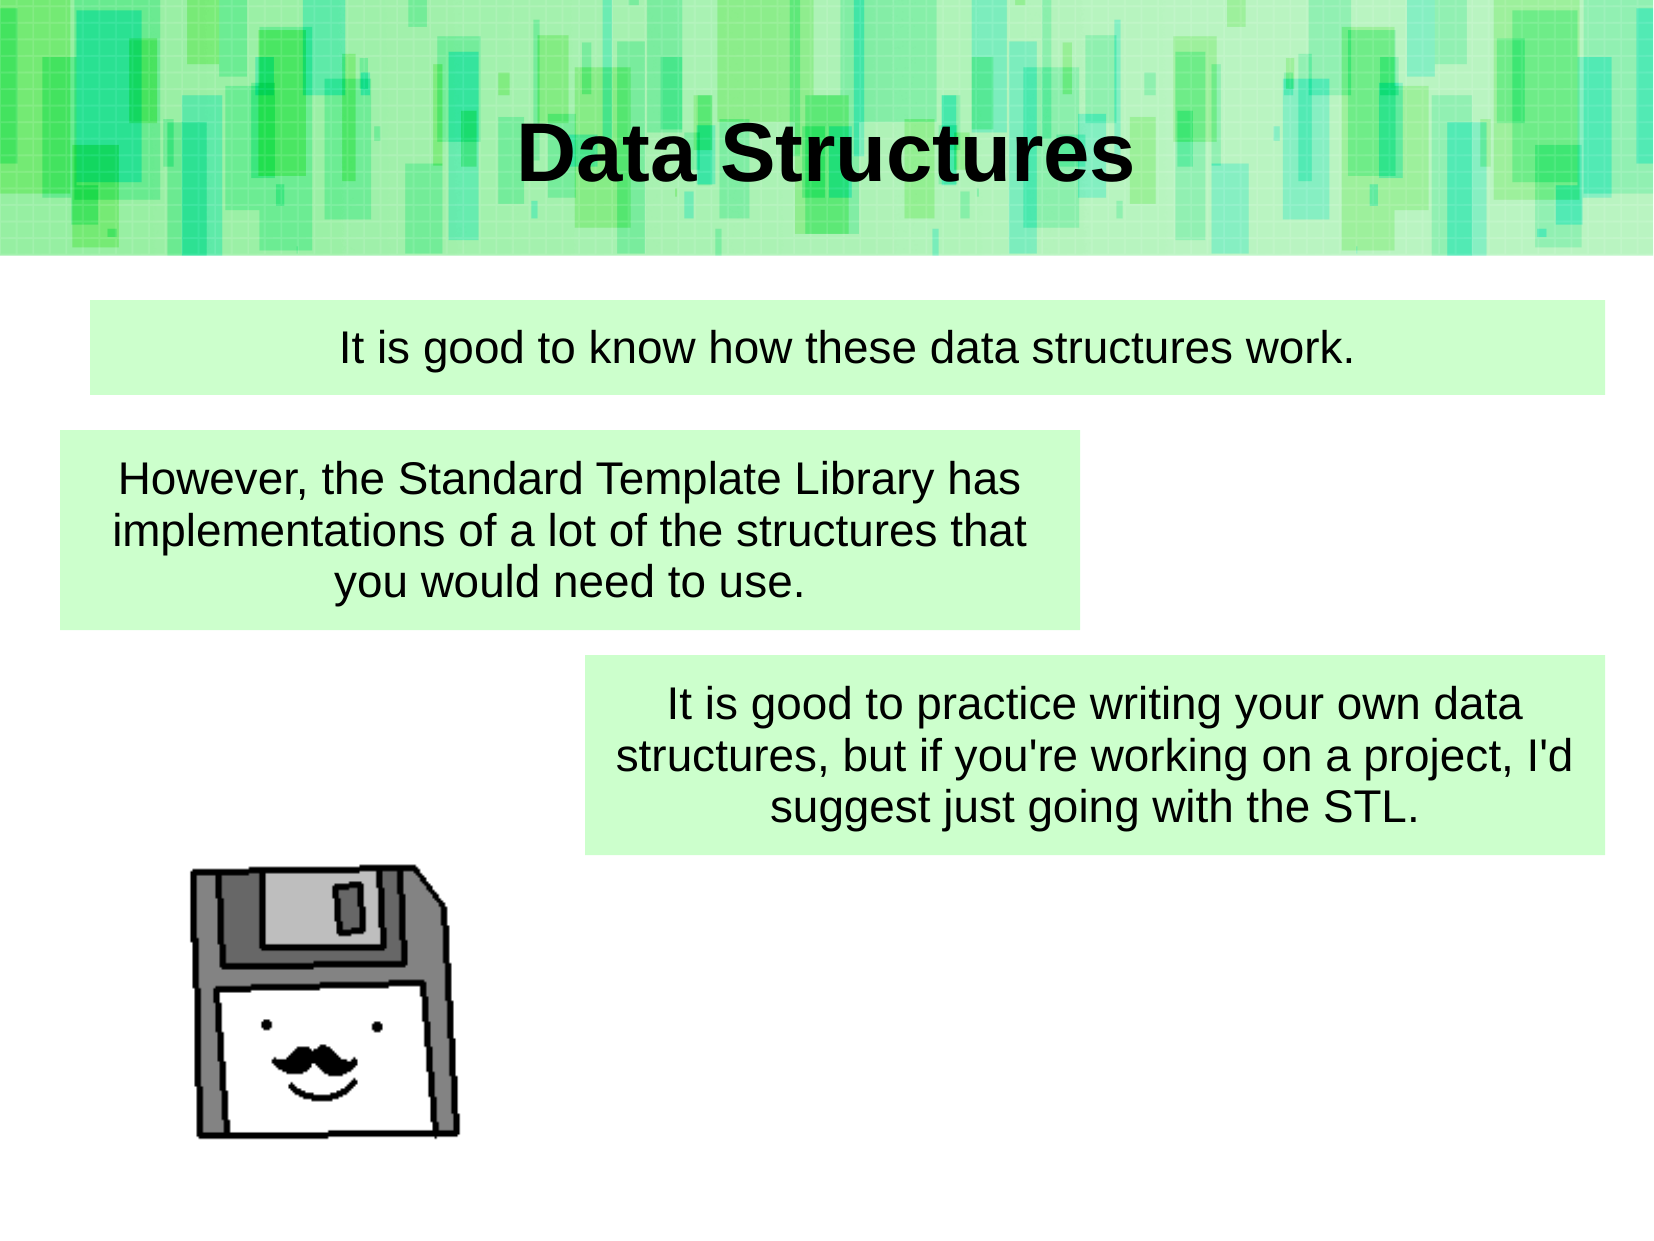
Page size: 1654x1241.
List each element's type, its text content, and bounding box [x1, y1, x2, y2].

text_box However, the Standard Template Library has implementations of a lot of the structures that you would need to use. [60, 430, 1081, 631]
text_box It is good to practice writing your own data structures, but if you're working on a project, I'd suggest just going with the STL. [585, 655, 1606, 856]
title Data Structures [82, 49, 1571, 257]
picture [0, 0, 1654, 1241]
text_box It is good to know how these data structures work. [90, 300, 1606, 395]
